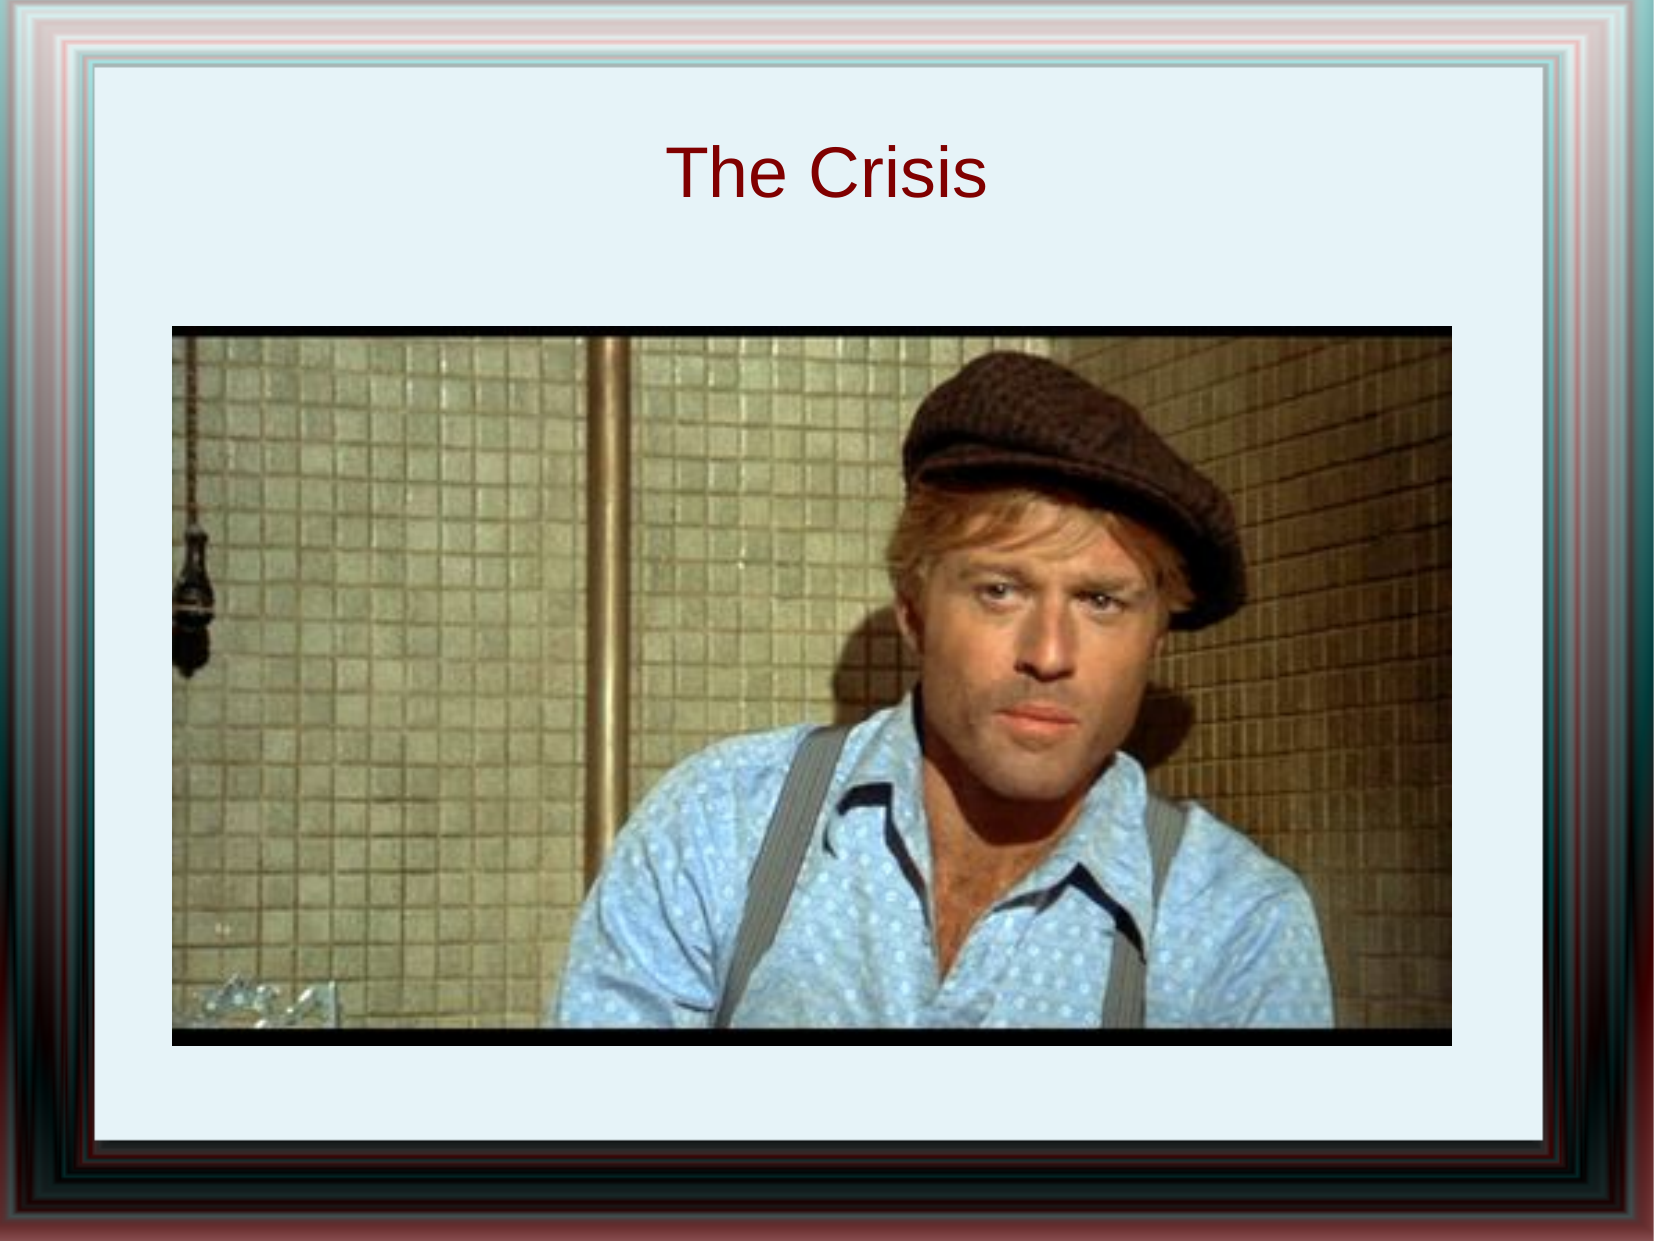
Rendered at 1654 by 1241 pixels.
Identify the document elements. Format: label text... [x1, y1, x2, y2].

picture [0, 0, 1654, 1241]
title The Crisis [118, 88, 1536, 257]
